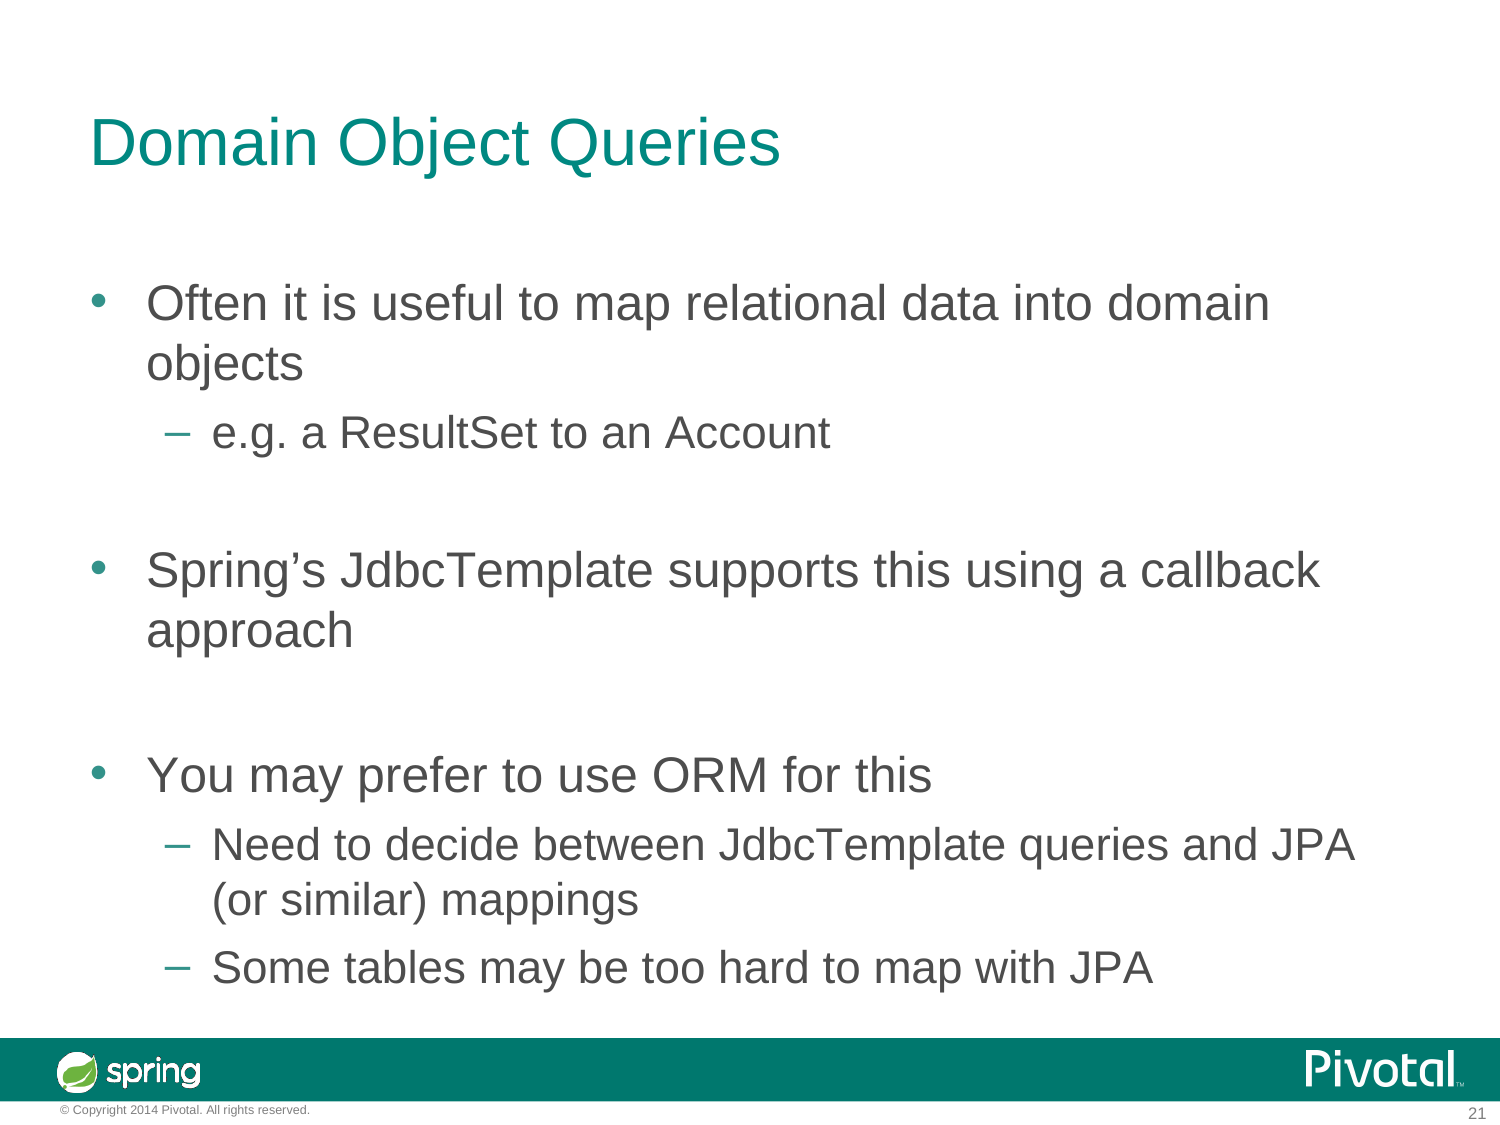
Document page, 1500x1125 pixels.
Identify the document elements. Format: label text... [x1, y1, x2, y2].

list Often it is useful to map relational data into domain objects e.g. a ResultSet to an Account Spring’s JdbcTemplate supports this using a callback approach You may prefer to use ORM for this Need to decide between JdbcTemplate queries and JPA (or similar) mappings Some tables may be too hard to map with JPA [75, 262, 1426, 1005]
picture [32, 1041, 210, 1103]
picture [1306, 1050, 1464, 1087]
title Domain Object Queries [75, 45, 1426, 233]
